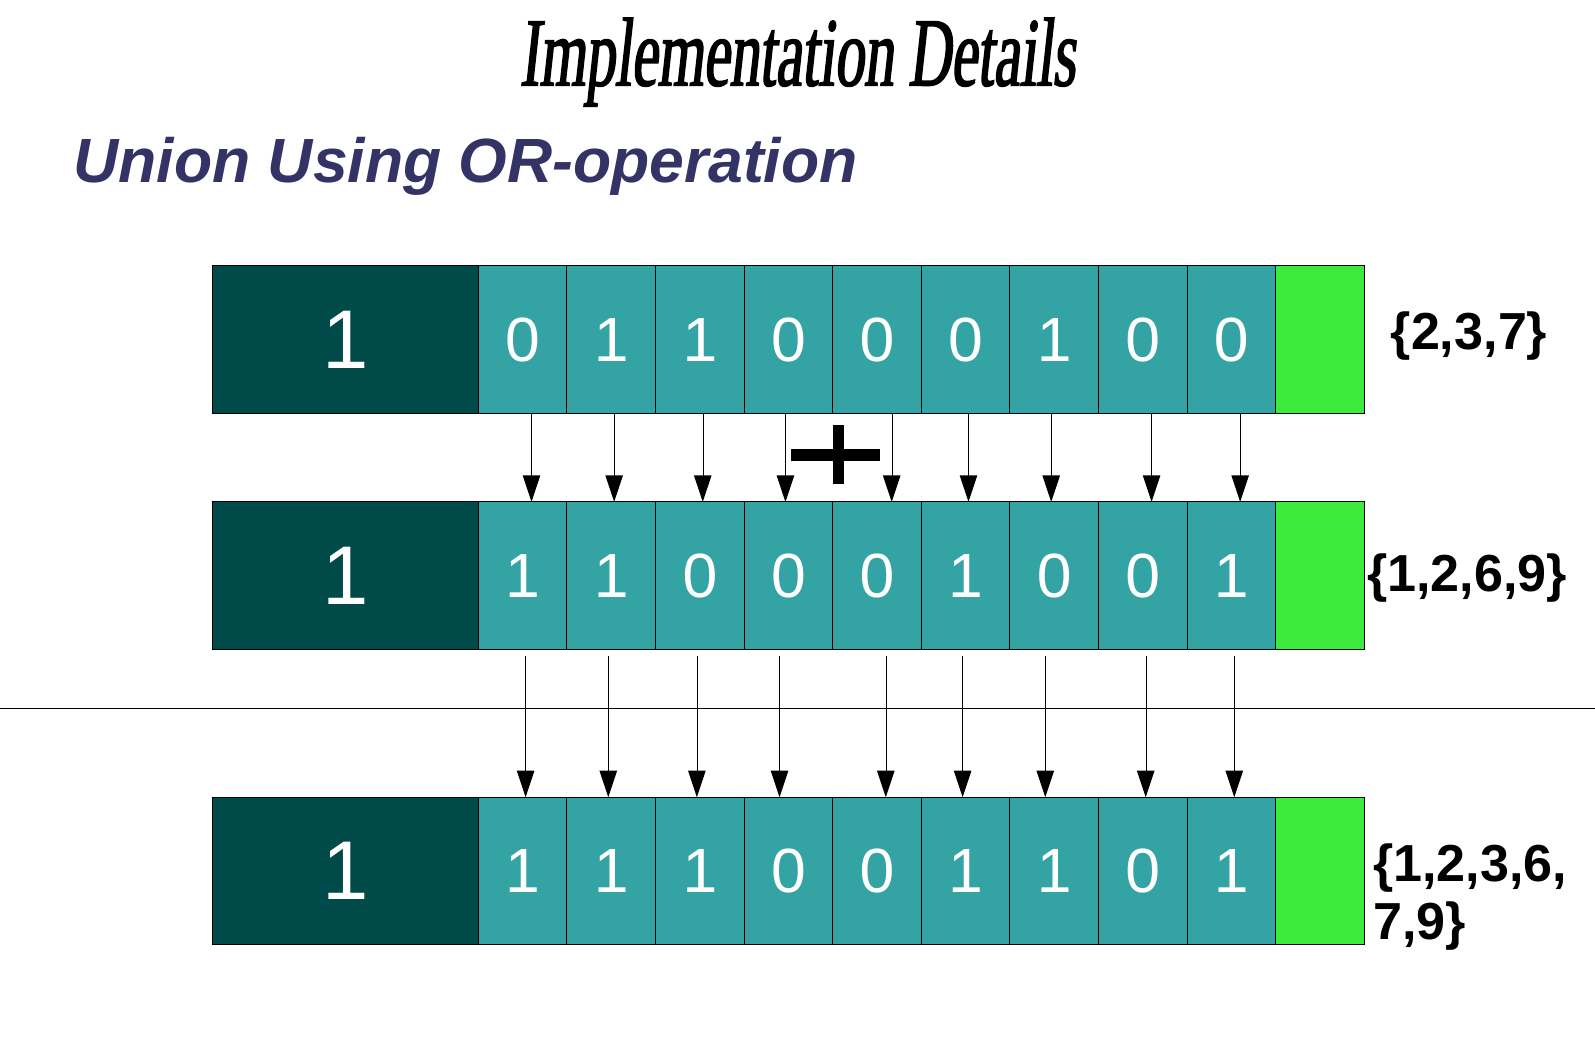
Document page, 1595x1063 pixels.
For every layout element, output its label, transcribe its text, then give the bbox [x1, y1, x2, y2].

text_box {1,2,3,6, 7,9} [1358, 826, 1595, 958]
text_box Implementation Details [1054, 39, 1077, 87]
text_box 1 [1187, 797, 1276, 945]
text_box Implementation Details [658, 39, 703, 86]
text_box 1 [1009, 797, 1098, 945]
text_box 0 [1098, 797, 1187, 945]
text_box 0 [832, 501, 921, 650]
text_box Implementation Details [521, 21, 545, 86]
text_box [1276, 501, 1365, 650]
text_box Implementation Details [982, 30, 998, 87]
text_box {1,2,6,9} [1352, 537, 1595, 611]
text_box 0 [744, 265, 832, 414]
text_box 0 [832, 265, 921, 414]
text_box Implementation Details [635, 39, 659, 87]
text_box Implementation Details [764, 30, 780, 87]
text_box 1 [566, 501, 655, 650]
text_box Implementation Details [996, 39, 1020, 87]
text_box Implementation Details [806, 30, 834, 87]
text_box Implementation Details [730, 39, 759, 86]
text_box {2,3,7} [1375, 295, 1583, 369]
text_box Implementation Details [1020, 40, 1036, 86]
text_box 1 [212, 265, 478, 414]
text_box 0 [1009, 501, 1098, 650]
text_box 1 [478, 501, 566, 650]
text_box 0 [921, 265, 1009, 414]
text_box 1 [921, 501, 1009, 650]
text_box 1 [655, 797, 744, 945]
text_box Implementation Details [778, 39, 802, 87]
text_box Implementation Details [707, 39, 731, 87]
text_box 0 [832, 797, 921, 945]
text_box 1 [921, 797, 1009, 945]
text_box Implementation Details [583, 39, 616, 107]
text_box 1 [655, 265, 744, 414]
text_box [1276, 265, 1365, 414]
text_box Implementation Details [909, 21, 953, 86]
text_box Union Using OR-operation [59, 118, 1359, 223]
text_box 0 [1187, 265, 1276, 414]
text_box 1 [212, 501, 478, 650]
text_box 1 [212, 797, 478, 945]
text_box Implementation Details [865, 39, 894, 86]
text_box 0 [1098, 265, 1187, 414]
text_box 1 [1009, 265, 1098, 414]
text_box Implementation Details [955, 39, 979, 87]
text_box Implementation Details [540, 39, 585, 86]
text_box 0 [478, 265, 566, 414]
text_box 0 [1098, 501, 1187, 650]
text_box 0 [744, 501, 832, 650]
text_box 1 [566, 265, 655, 414]
text_box Implementation Details [1037, 17, 1055, 86]
text_box Implementation Details [616, 17, 633, 86]
text_box Implementation Details [838, 39, 865, 87]
text_box 0 [744, 797, 832, 945]
text_box [1276, 797, 1365, 945]
text_box 0 [655, 501, 744, 650]
text_box 1 [1187, 501, 1276, 650]
text_box 1 [478, 797, 566, 945]
text_box 1 [566, 797, 655, 945]
